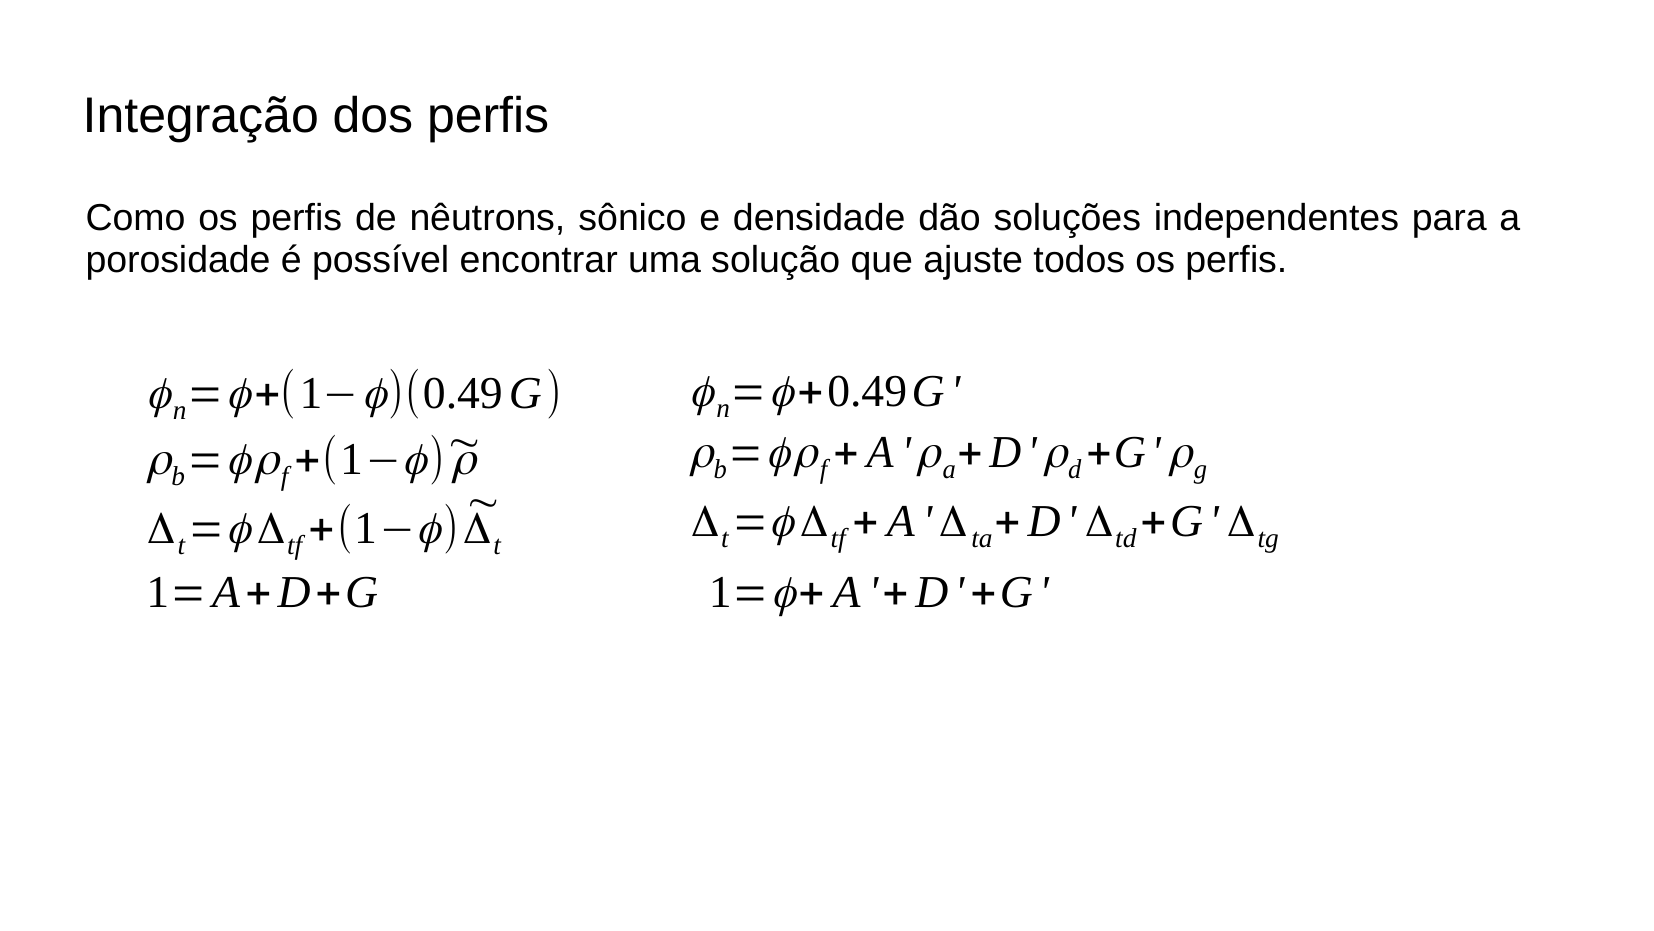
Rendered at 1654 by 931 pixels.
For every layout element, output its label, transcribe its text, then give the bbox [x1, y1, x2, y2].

chart [683, 496, 1285, 554]
chart [683, 426, 1214, 485]
title Integração dos perfis [82, 37, 1571, 193]
chart [140, 497, 510, 560]
chart [140, 366, 567, 425]
chart [702, 566, 1058, 620]
chart [683, 366, 971, 424]
text_box Como os perfis de nêutrons, sônico e densidade dão soluções independentes para a porosidade é possível encontrar uma solução que ajuste todos os perfis. [70, 188, 1536, 449]
chart [140, 431, 489, 491]
chart [140, 566, 385, 618]
